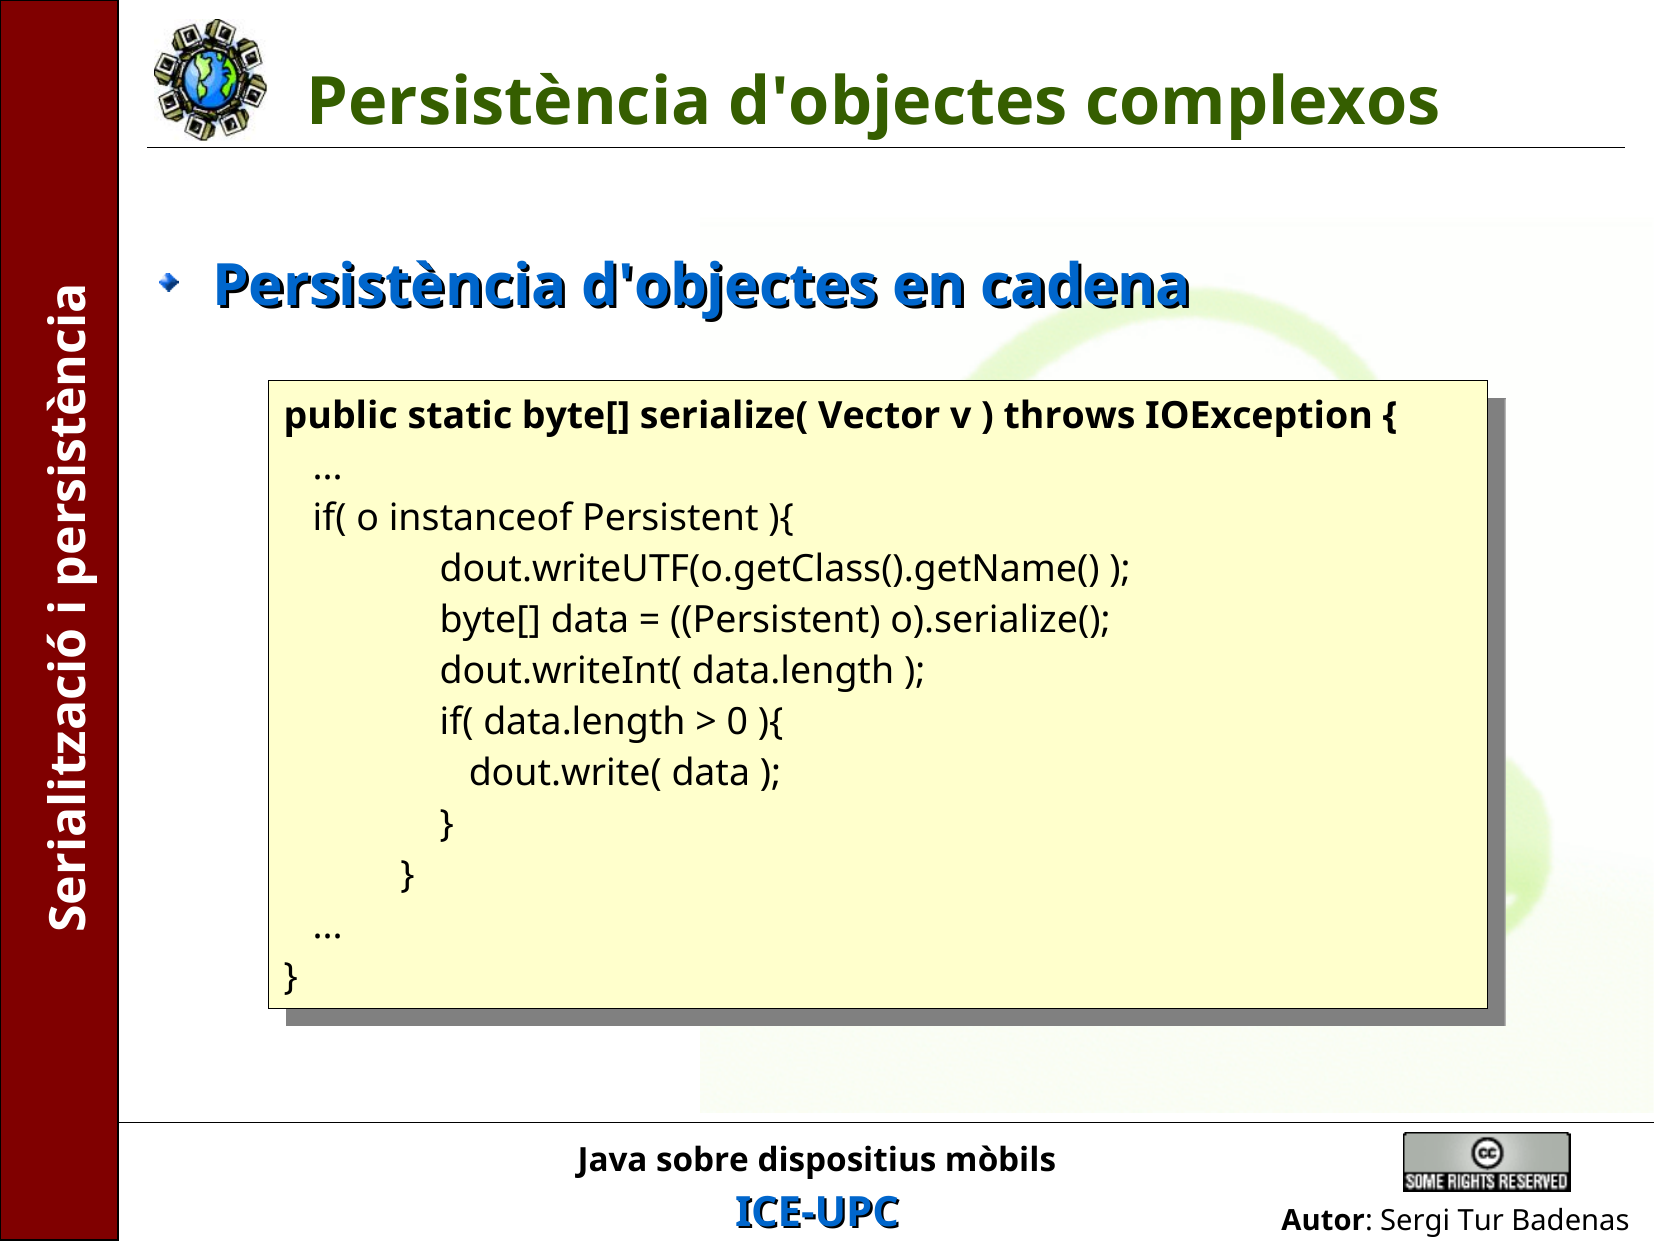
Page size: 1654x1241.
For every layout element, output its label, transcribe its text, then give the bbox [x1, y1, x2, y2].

picture [1403, 1132, 1571, 1192]
text_box public static byte[] serialize( Vector v ) throws IOException { ... if( o instanceof Persistent ){ dout.writeUTF(o.getClass().getName() ); byte[] data = ((Persistent) o).serialize(); dout.writeInt( data.length ); if( data.length > 0 ){ dout.write( data ); } } ... } [268, 380, 1488, 937]
title Persistència d'objectes complexos [129, 56, 1619, 141]
picture [700, 217, 1654, 1113]
picture [154, 19, 268, 56]
list Persistència d'objectes en cadena [141, 242, 1630, 1078]
